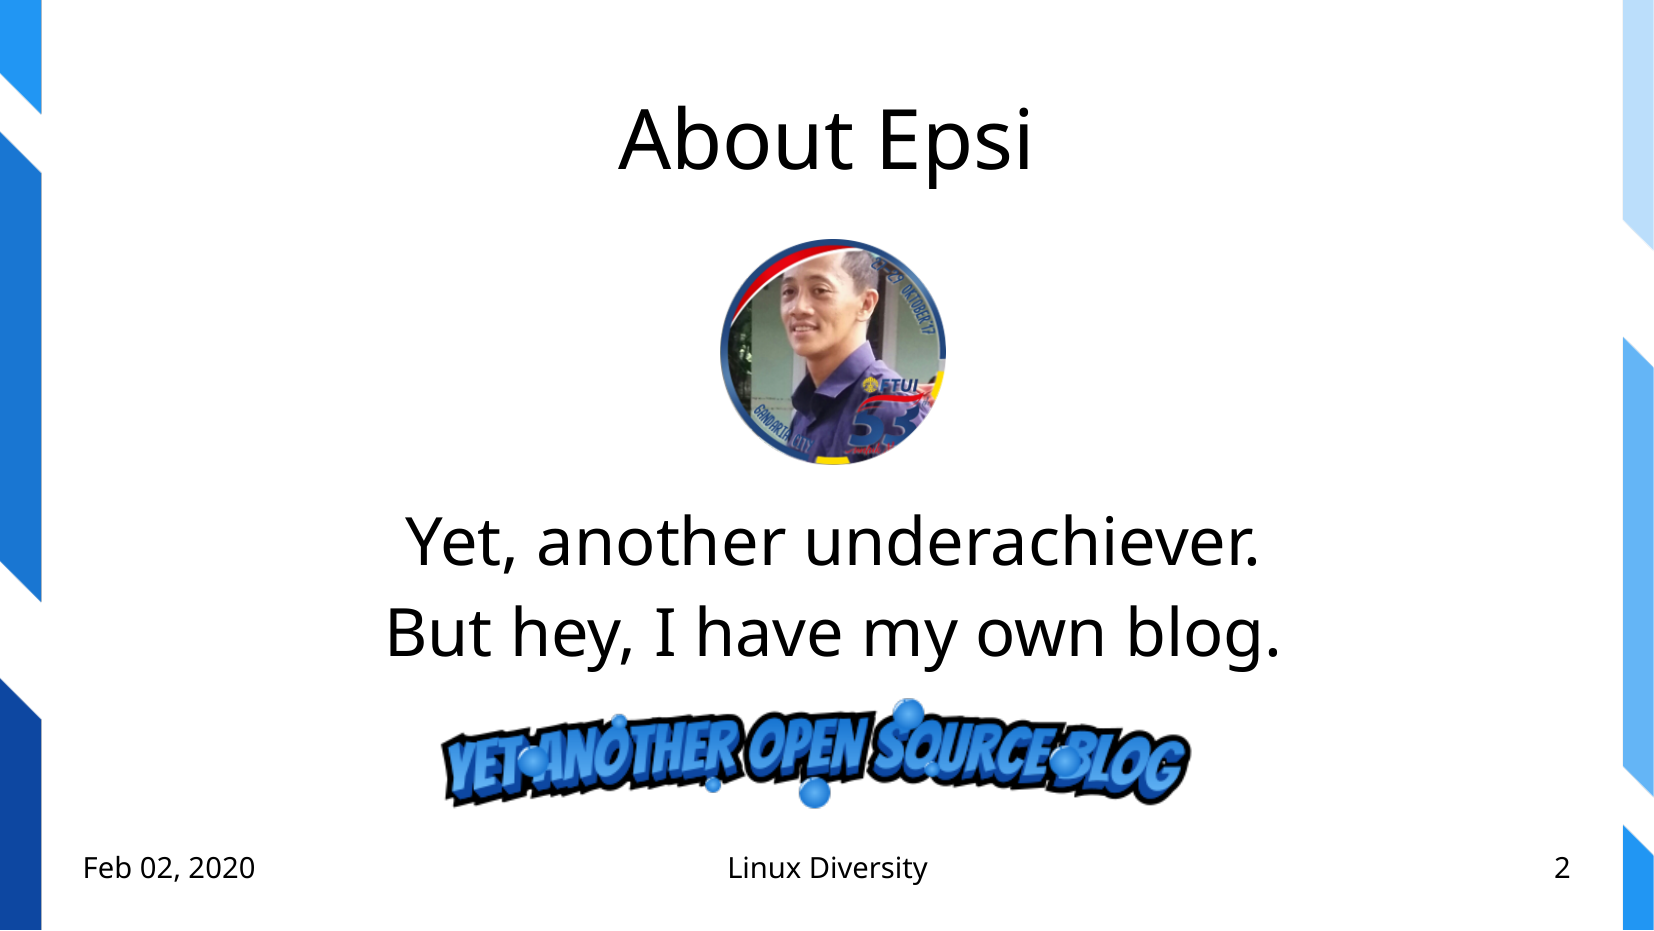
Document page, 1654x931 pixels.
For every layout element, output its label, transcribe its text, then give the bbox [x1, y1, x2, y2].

picture [0, 0, 1654, 930]
subtitle Yet, another underachiever. But hey, I have my own blog. [90, 501, 1579, 670]
title About Epsi [82, 59, 1571, 216]
